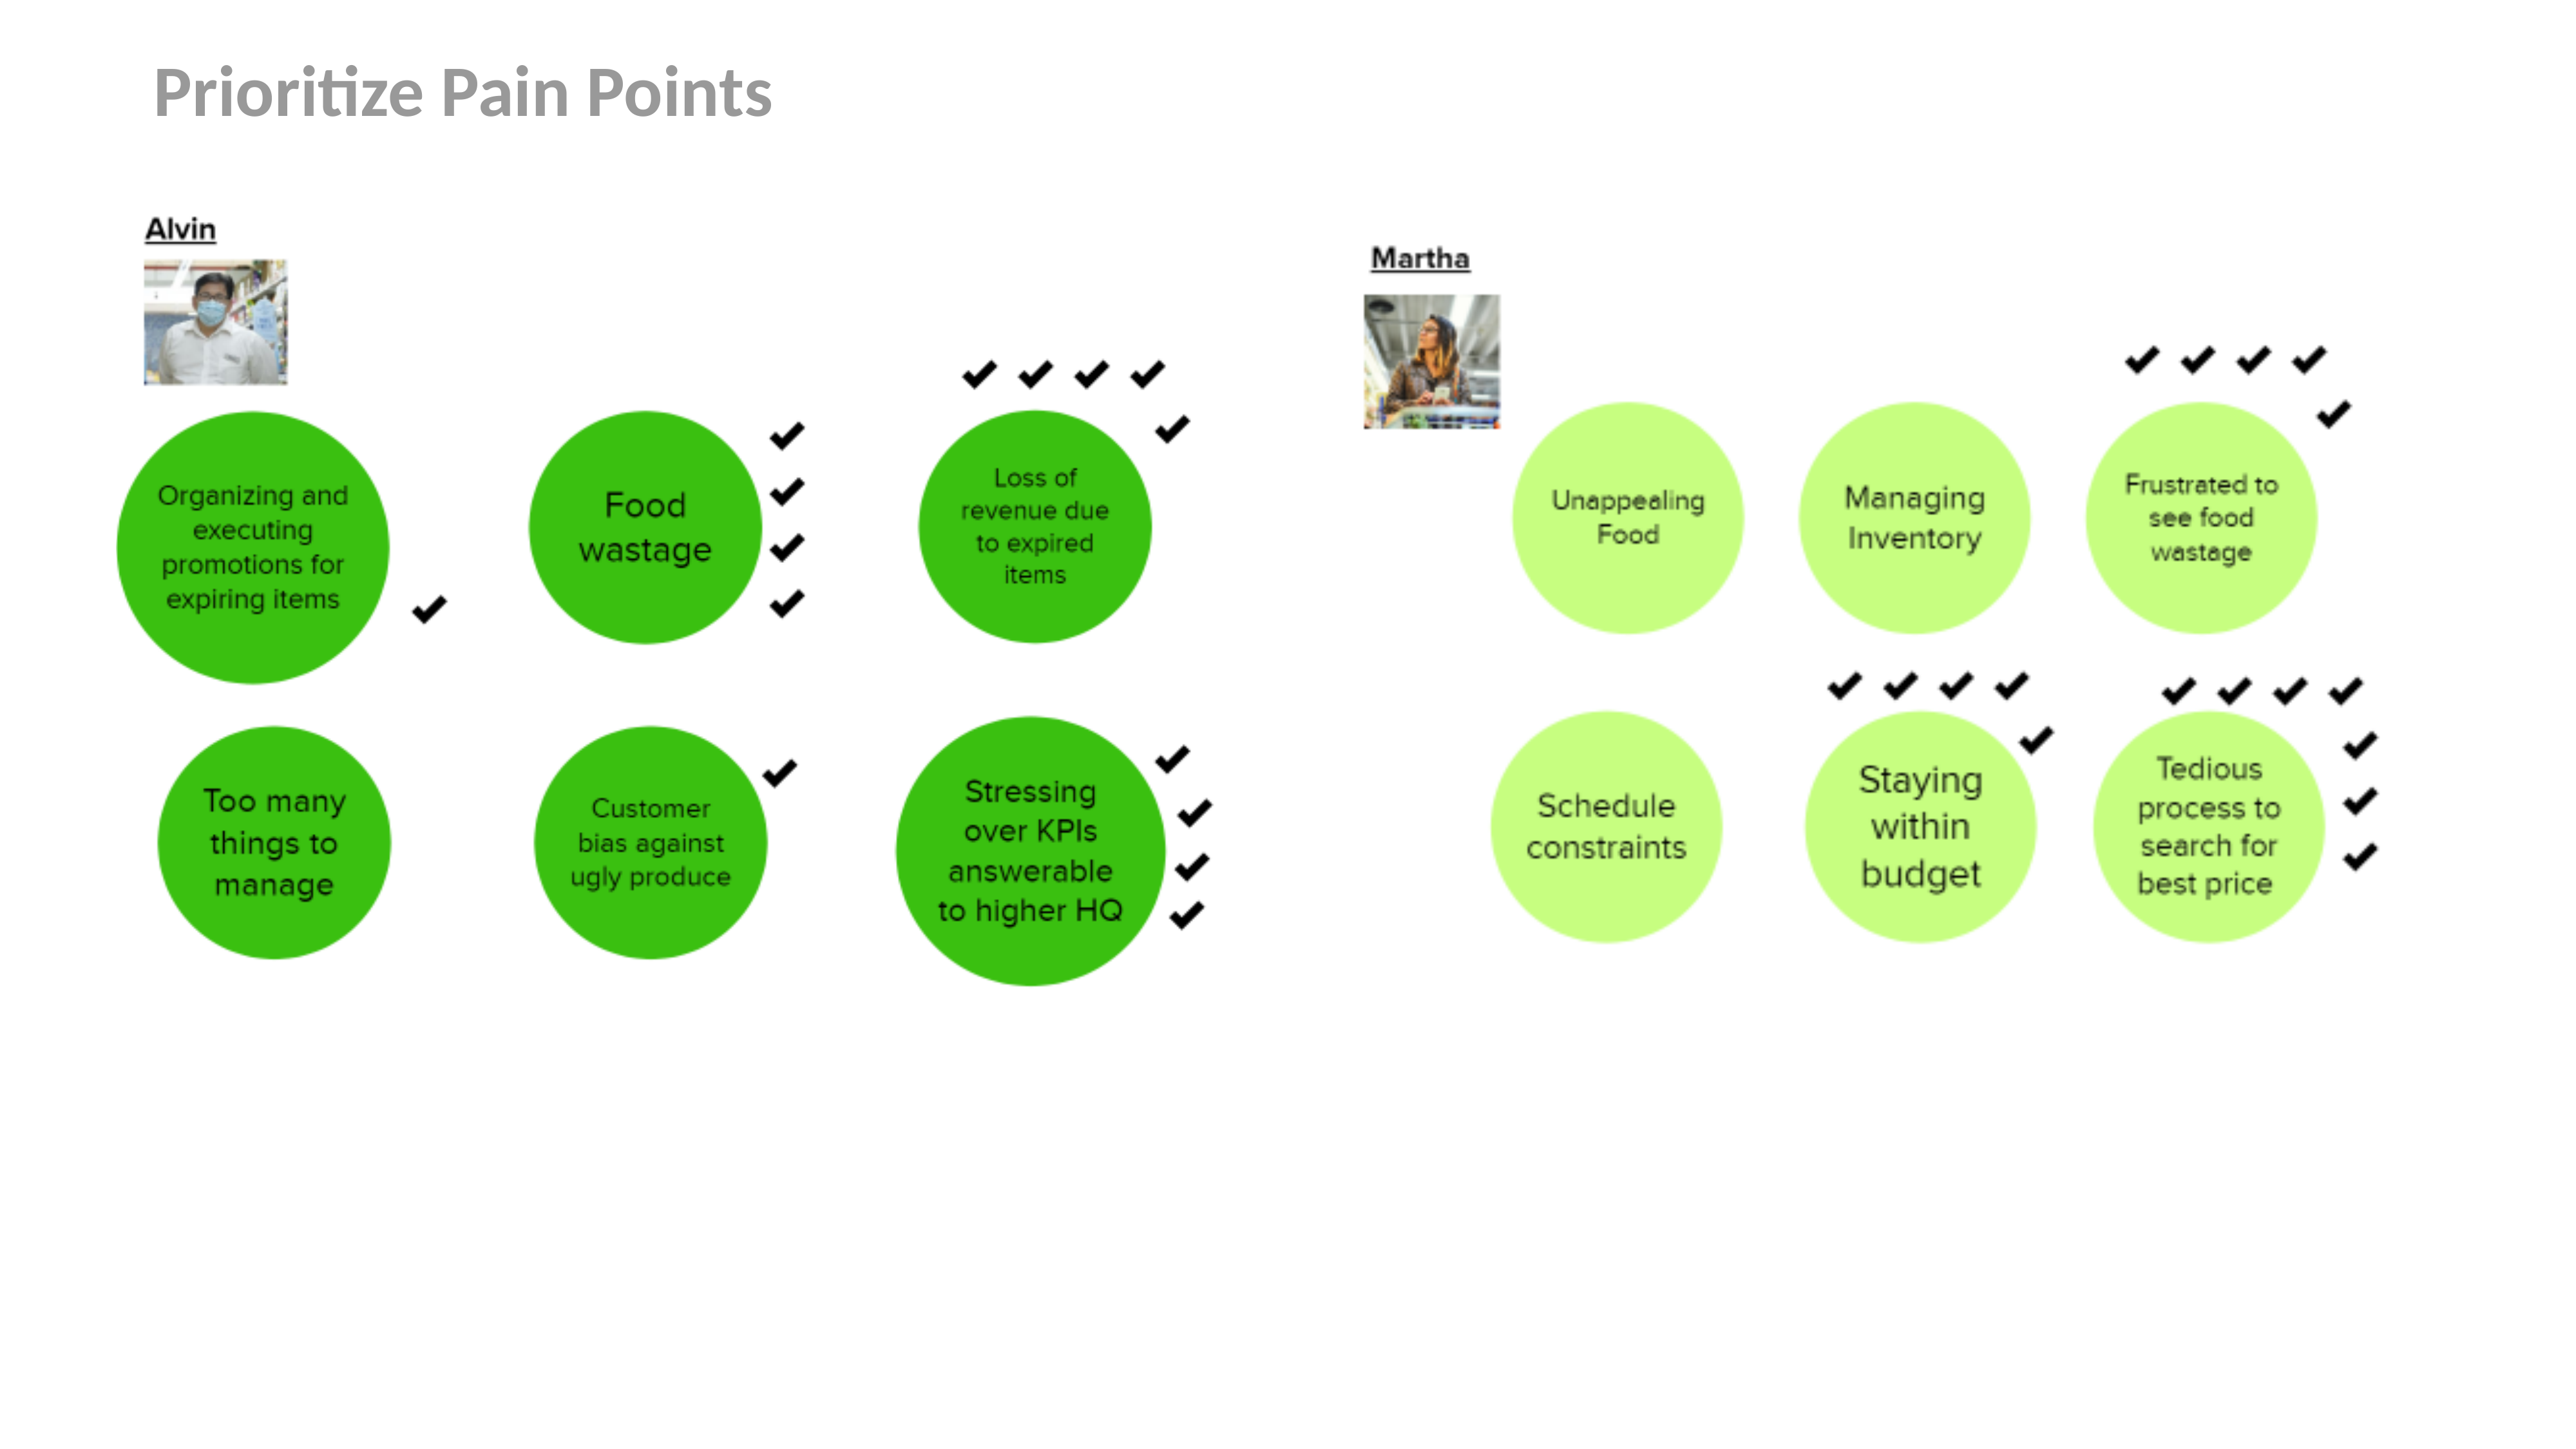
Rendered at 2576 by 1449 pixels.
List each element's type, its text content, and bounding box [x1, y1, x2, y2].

picture [1355, 237, 2456, 1013]
picture [116, 204, 1281, 1012]
text_box Prioritize Pain Points [144, 39, 784, 136]
